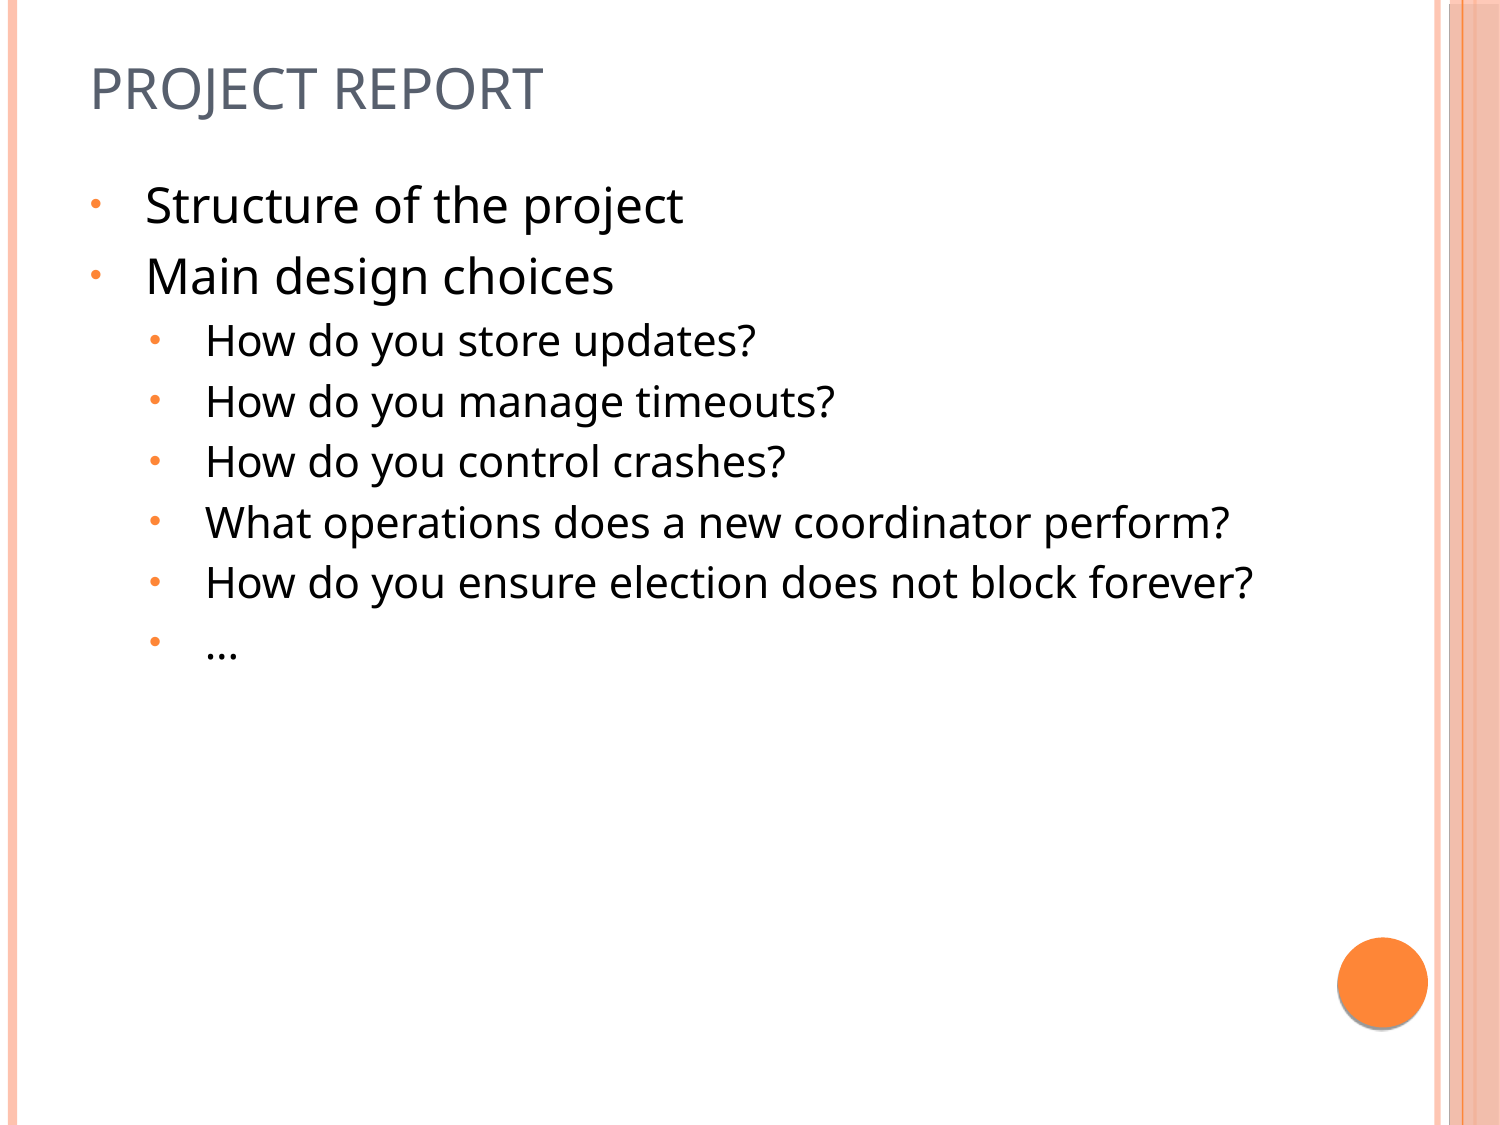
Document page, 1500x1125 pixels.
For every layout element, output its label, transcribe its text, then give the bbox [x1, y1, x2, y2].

title Project report [75, 45, 1300, 129]
slide_number [1333, 940, 1434, 1027]
list Structure of the project Main design choices How do you store updates? How do you manage timeouts? How do you control crashes? What operations does a new coordinator perform? How do you ensure election does not block forever? ... [75, 166, 1300, 680]
